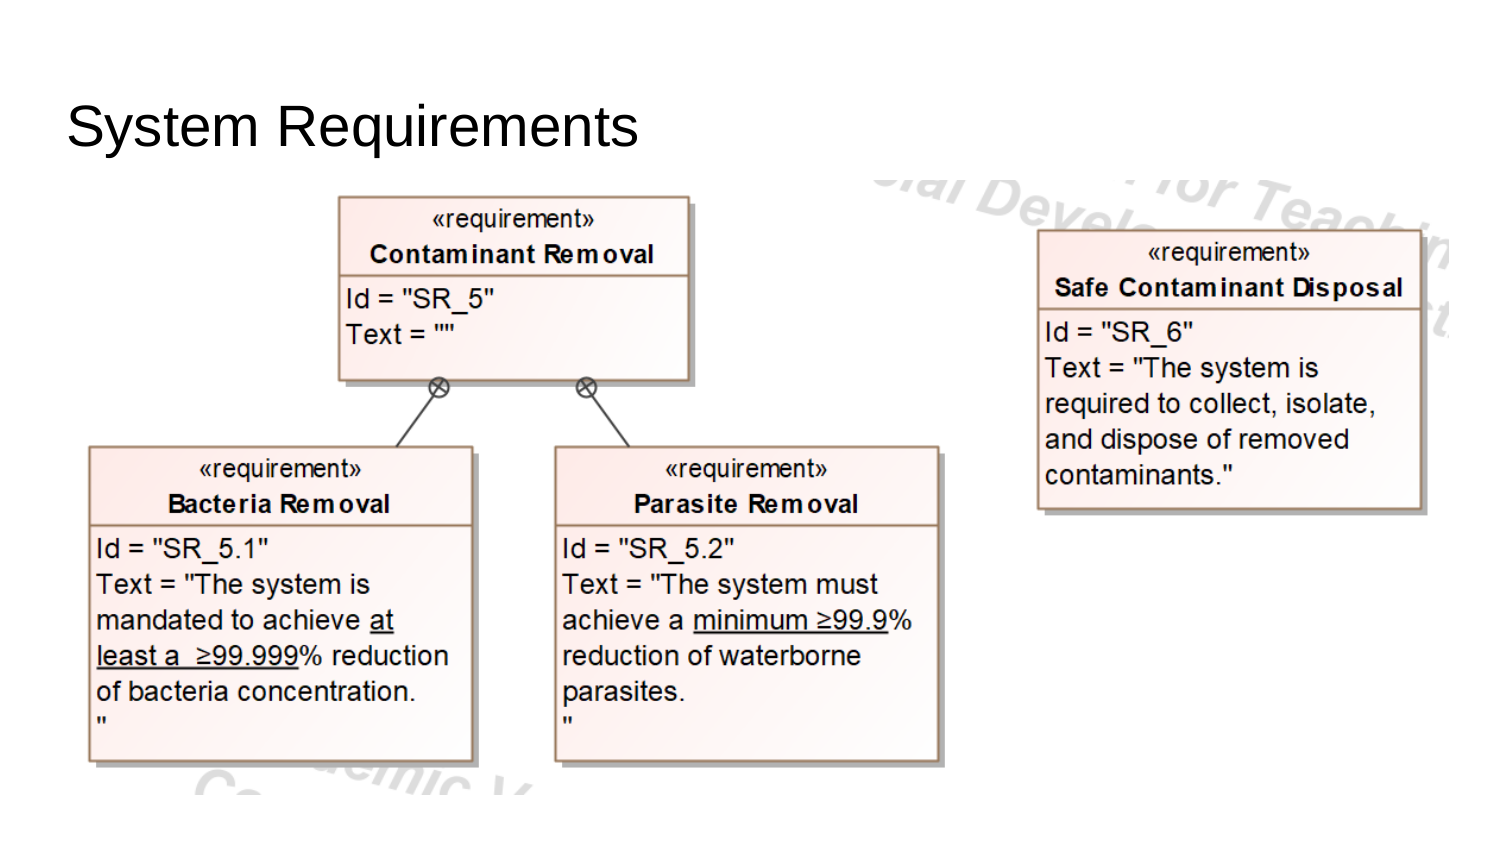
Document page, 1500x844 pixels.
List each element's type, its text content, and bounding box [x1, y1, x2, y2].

picture [51, 180, 1449, 795]
title System Requirements [51, 72, 1449, 167]
